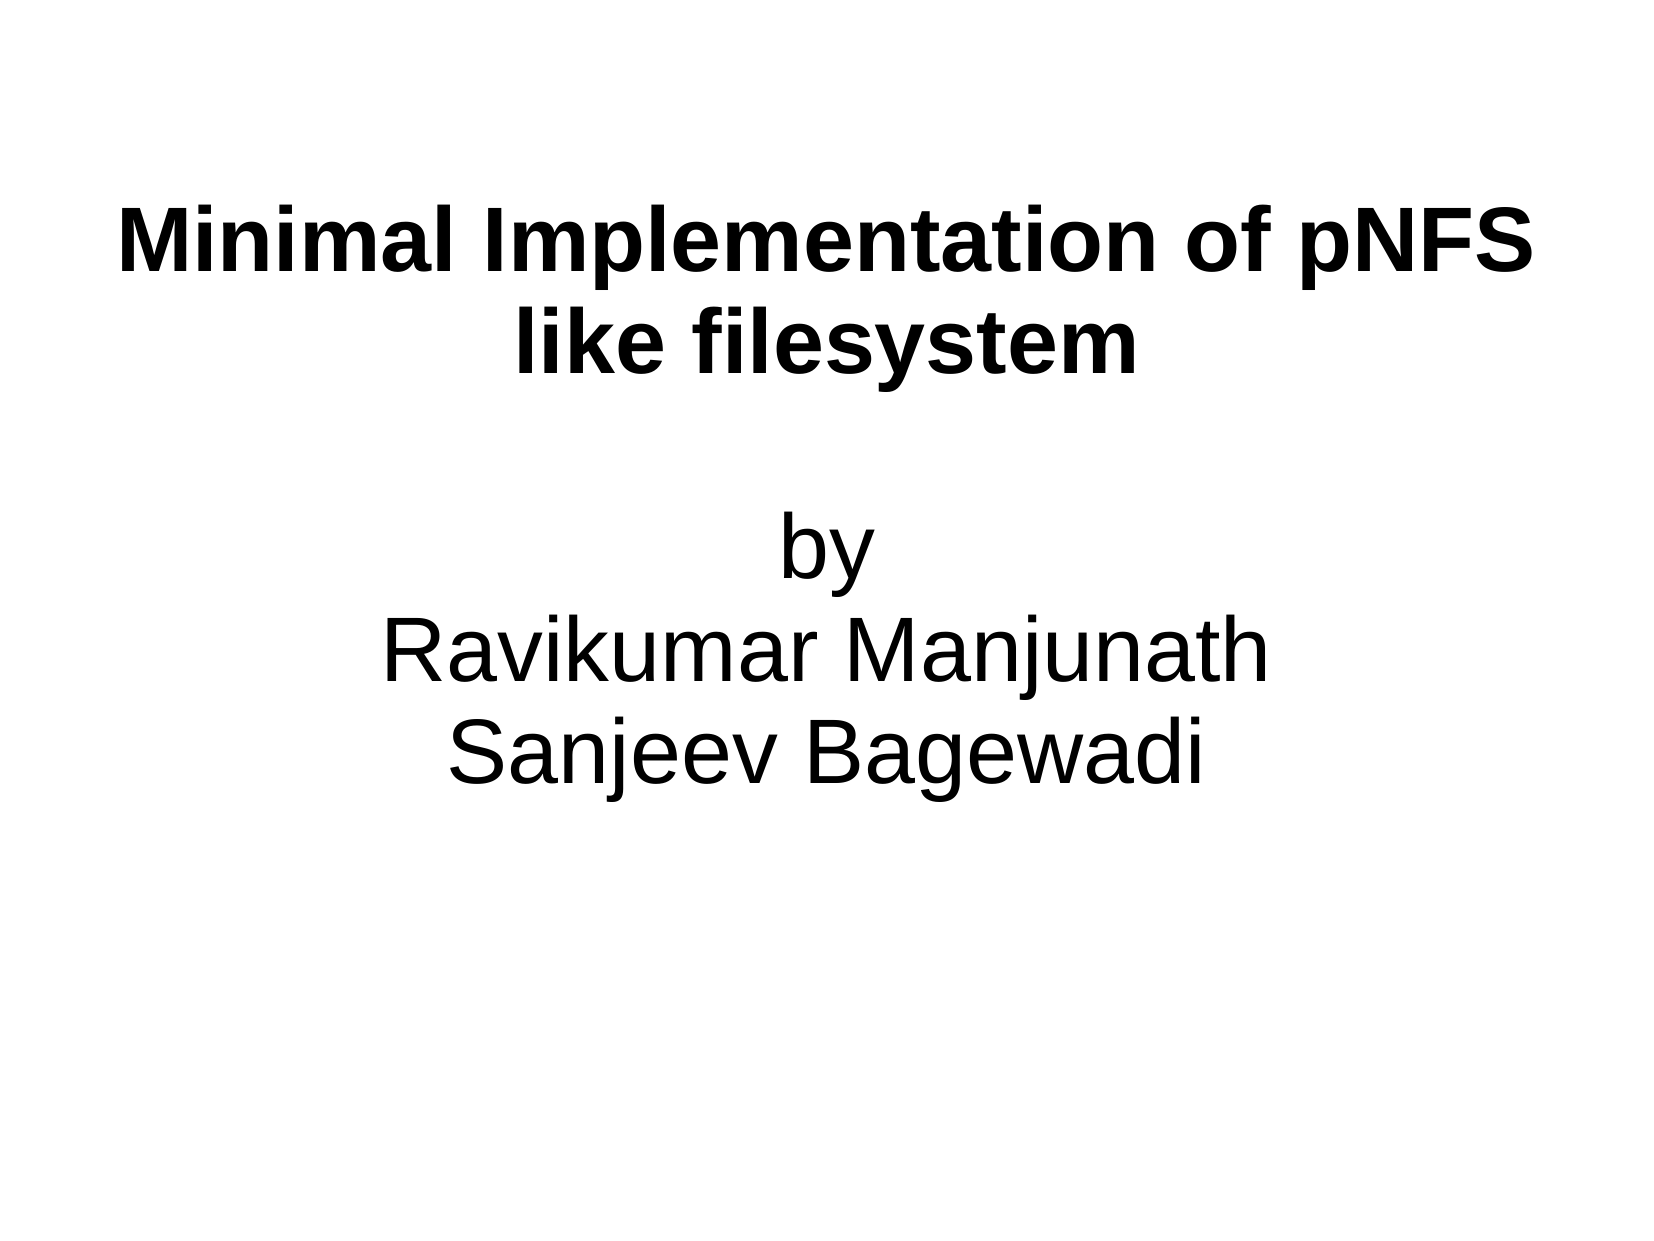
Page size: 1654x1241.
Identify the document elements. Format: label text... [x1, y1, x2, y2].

title Minimal Implementation of pNFS like filesystem by Ravikumar Manjunath Sanjeev Bagewadi [82, 187, 1571, 804]
